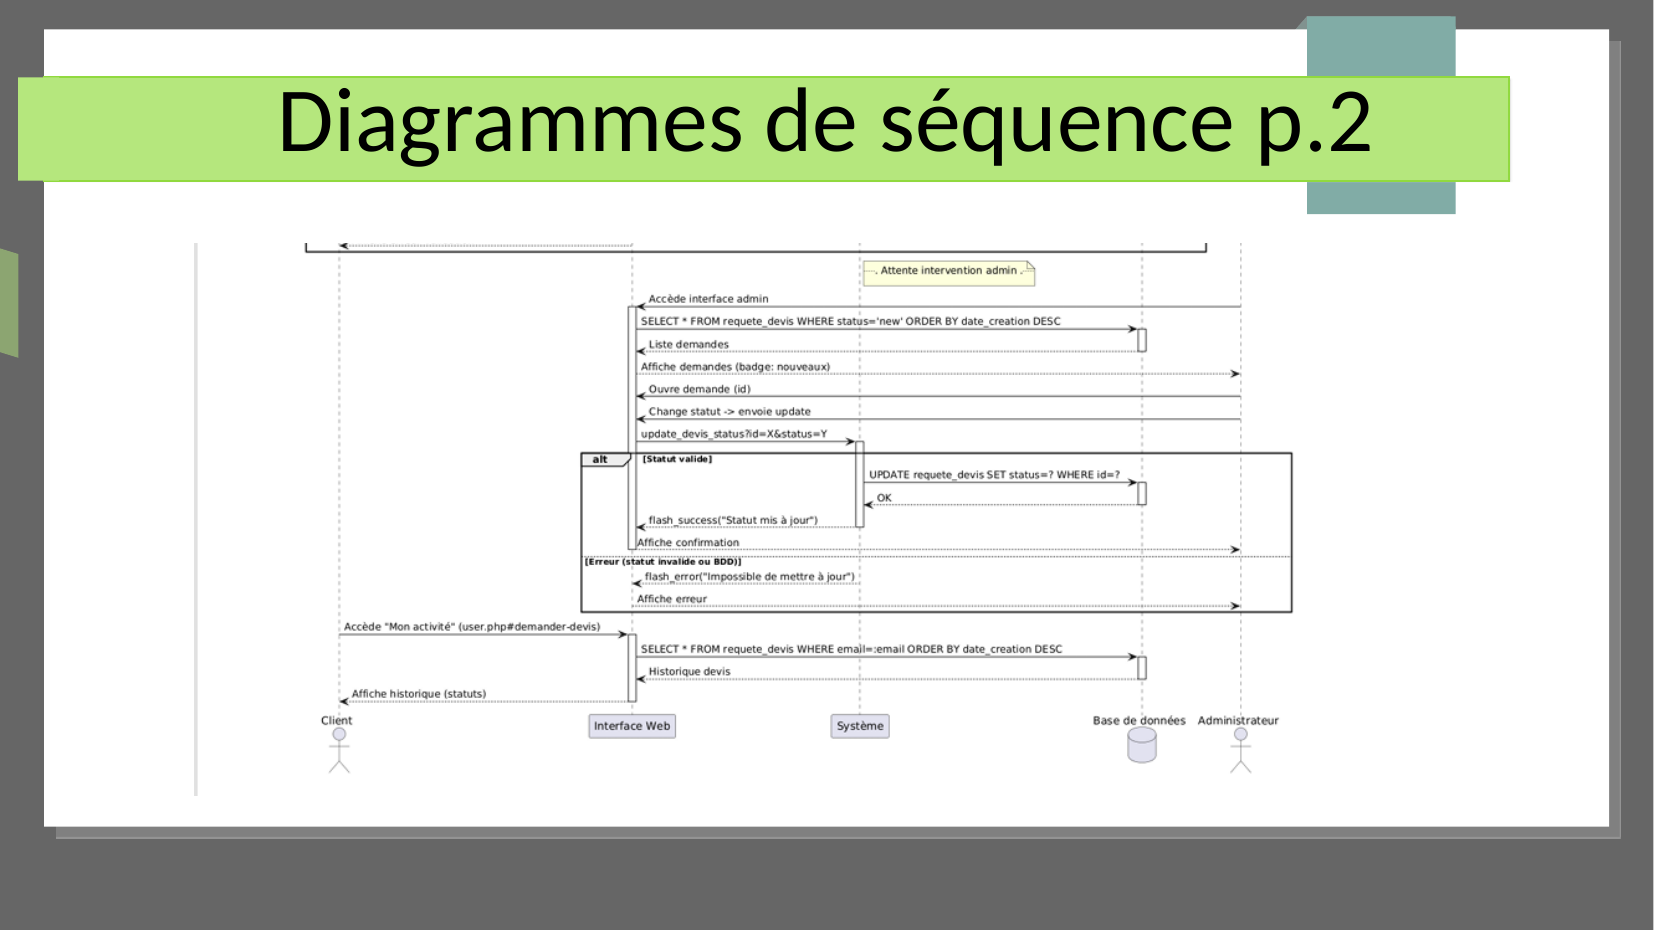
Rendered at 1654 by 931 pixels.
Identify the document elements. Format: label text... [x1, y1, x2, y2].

picture [185, 243, 1428, 796]
title Diagrammes de séquence p.2 [82, 37, 1571, 193]
